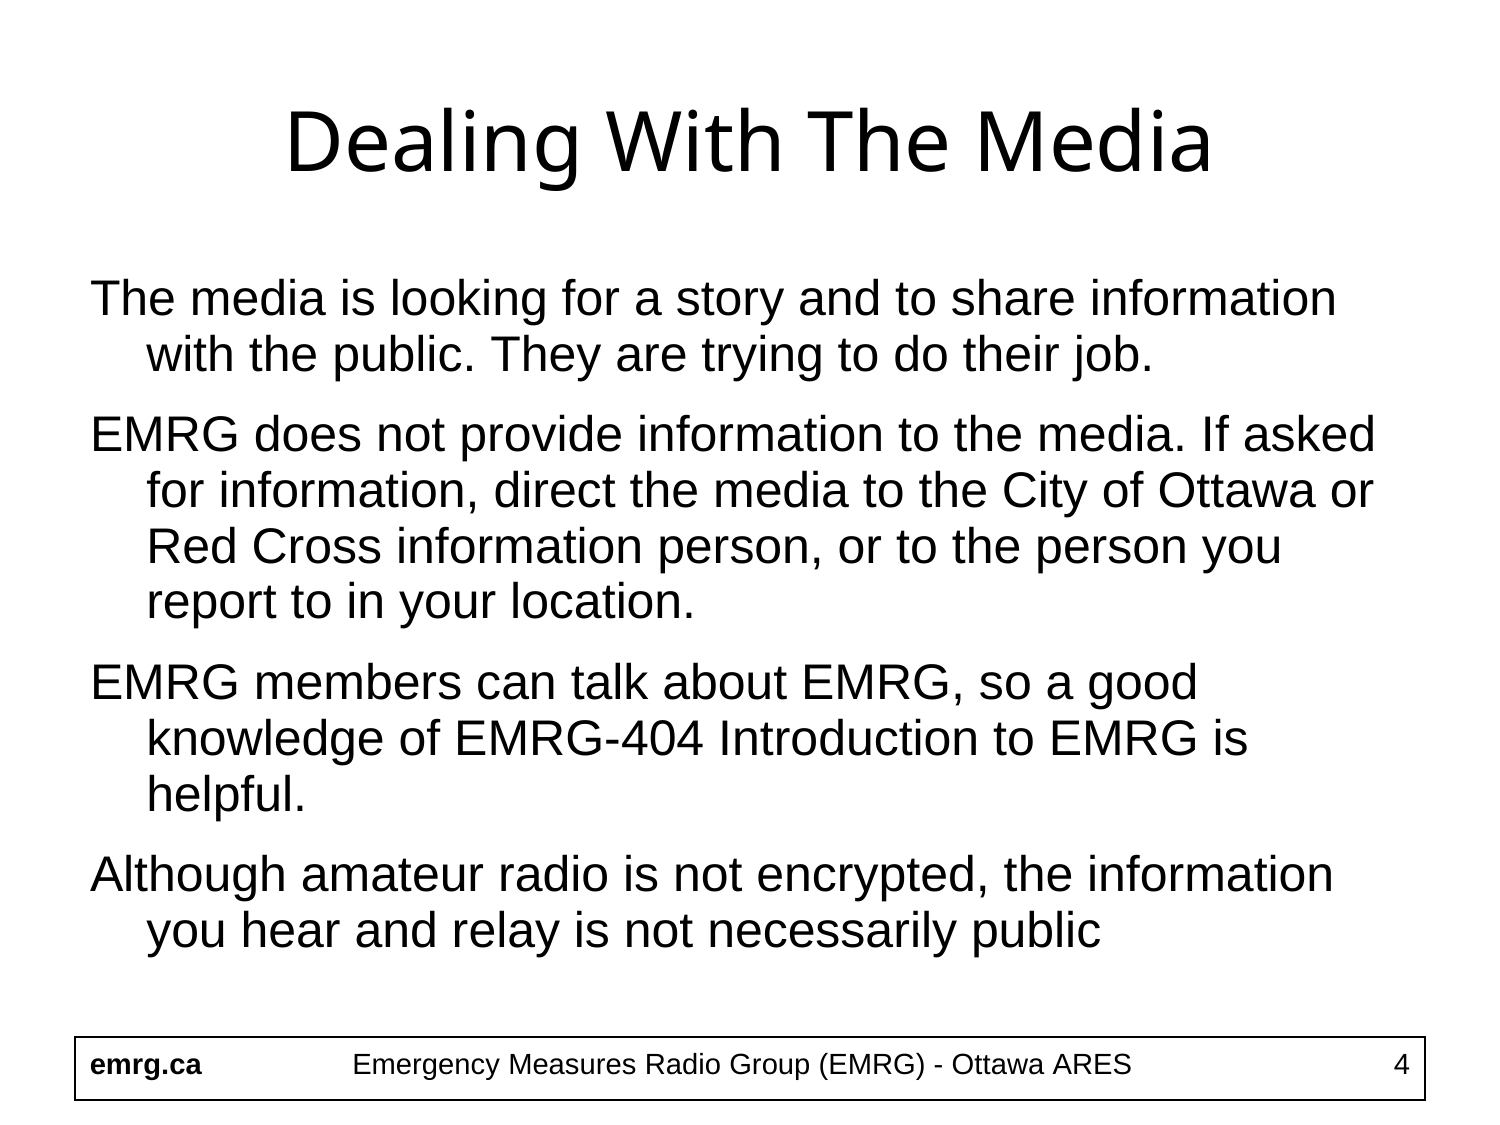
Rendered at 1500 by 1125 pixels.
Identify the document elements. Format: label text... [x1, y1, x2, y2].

text_box Emergency Measures Radio Group (EMRG) - Ottawa ARES [247, 1037, 1238, 1103]
text_box <number> [1246, 1037, 1426, 1103]
list The media is looking for a story and to share information with the public. They are trying to do their job. EMRG does not provide information to the media. If asked for information, direct the media to the City of Ottawa or Red Cross information person, or to the person you report to in your location. EMRG members can talk about EMRG, so a good knowledge of EMRG-404 Introduction to EMRG is helpful. Although amateur radio is not encrypted, the information you hear and relay is not necessarily public [75, 262, 1426, 1098]
title Dealing With The Media [75, 45, 1426, 233]
